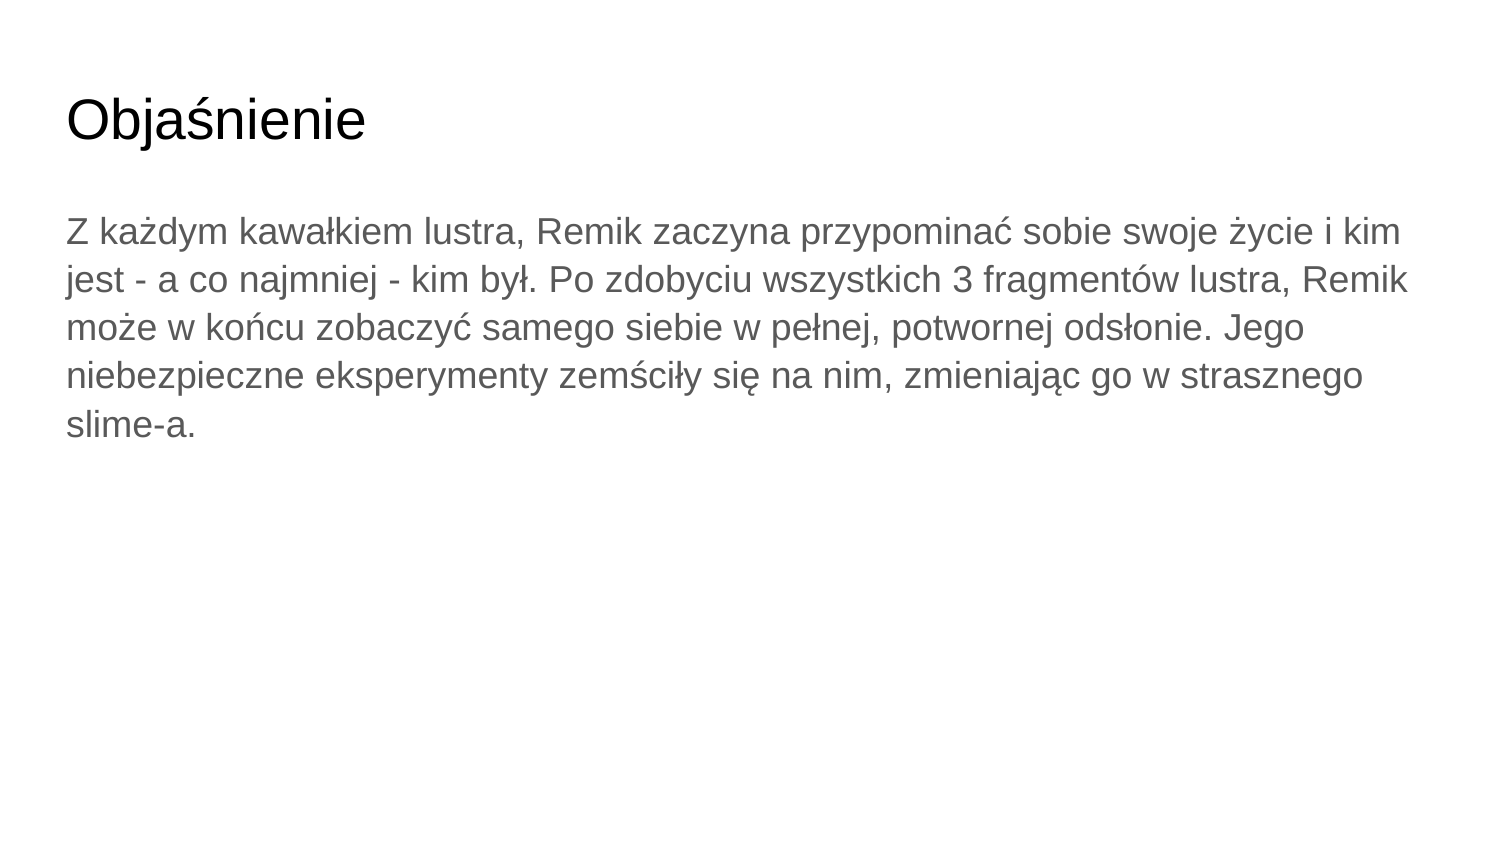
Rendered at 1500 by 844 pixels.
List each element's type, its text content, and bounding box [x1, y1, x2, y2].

title Objaśnienie [51, 72, 1449, 167]
list Z każdym kawałkiem lustra, Remik zaczyna przypominać sobie swoje życie i kim jest - a co najmniej - kim był. Po zdobyciu wszystkich 3 fragmentów lustra, Remik może w końcu zobaczyć samego siebie w pełnej, potwornej odsłonie. Jego niebezpieczne eksperymenty zemściły się na nim, zmieniając go w strasznego slime-a. [51, 189, 1449, 750]
